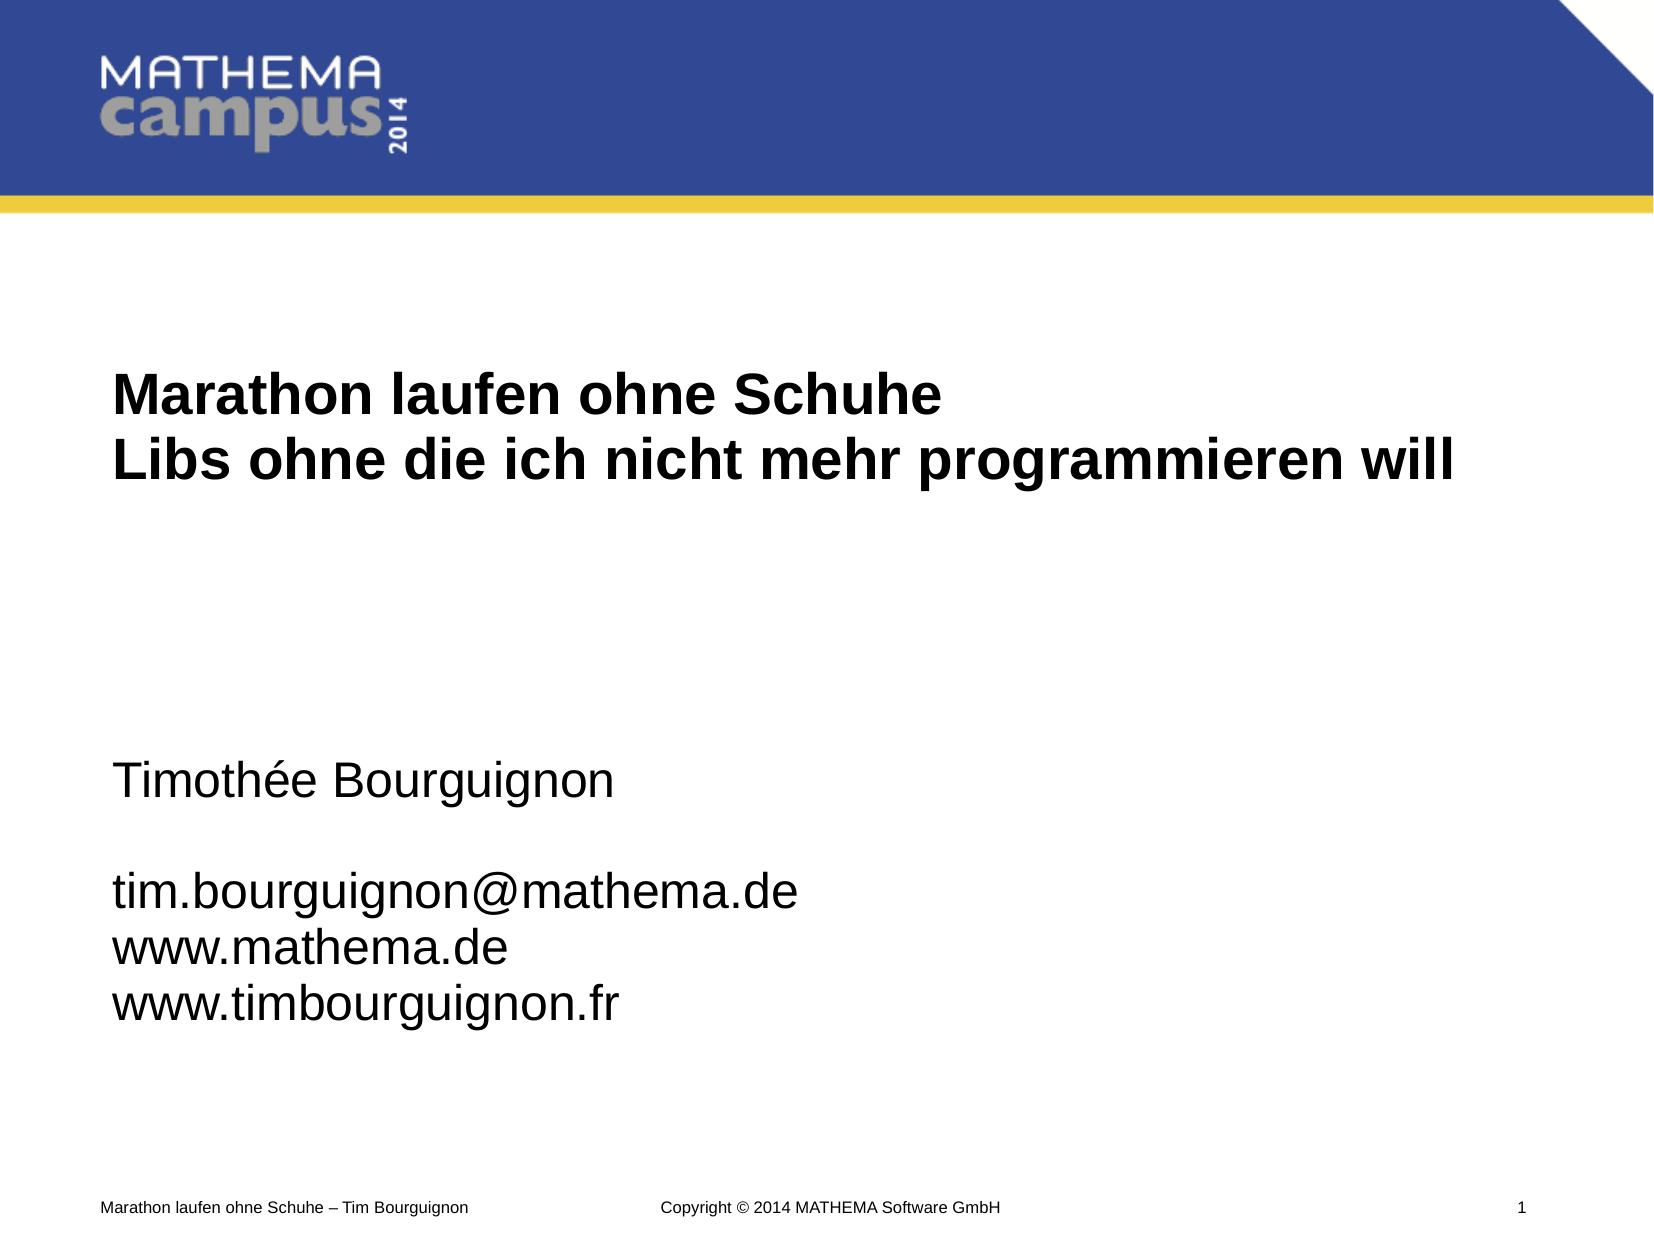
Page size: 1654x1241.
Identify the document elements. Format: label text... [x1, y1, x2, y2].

picture [0, 0, 1654, 217]
subtitle Marathon laufen ohne Schuhe Libs ohne die ich nicht mehr programmieren will Timothée Bourguignon tim.bourguignon@mathema.de www.mathema.de www.timbourguignon.fr [112, 361, 1530, 1102]
